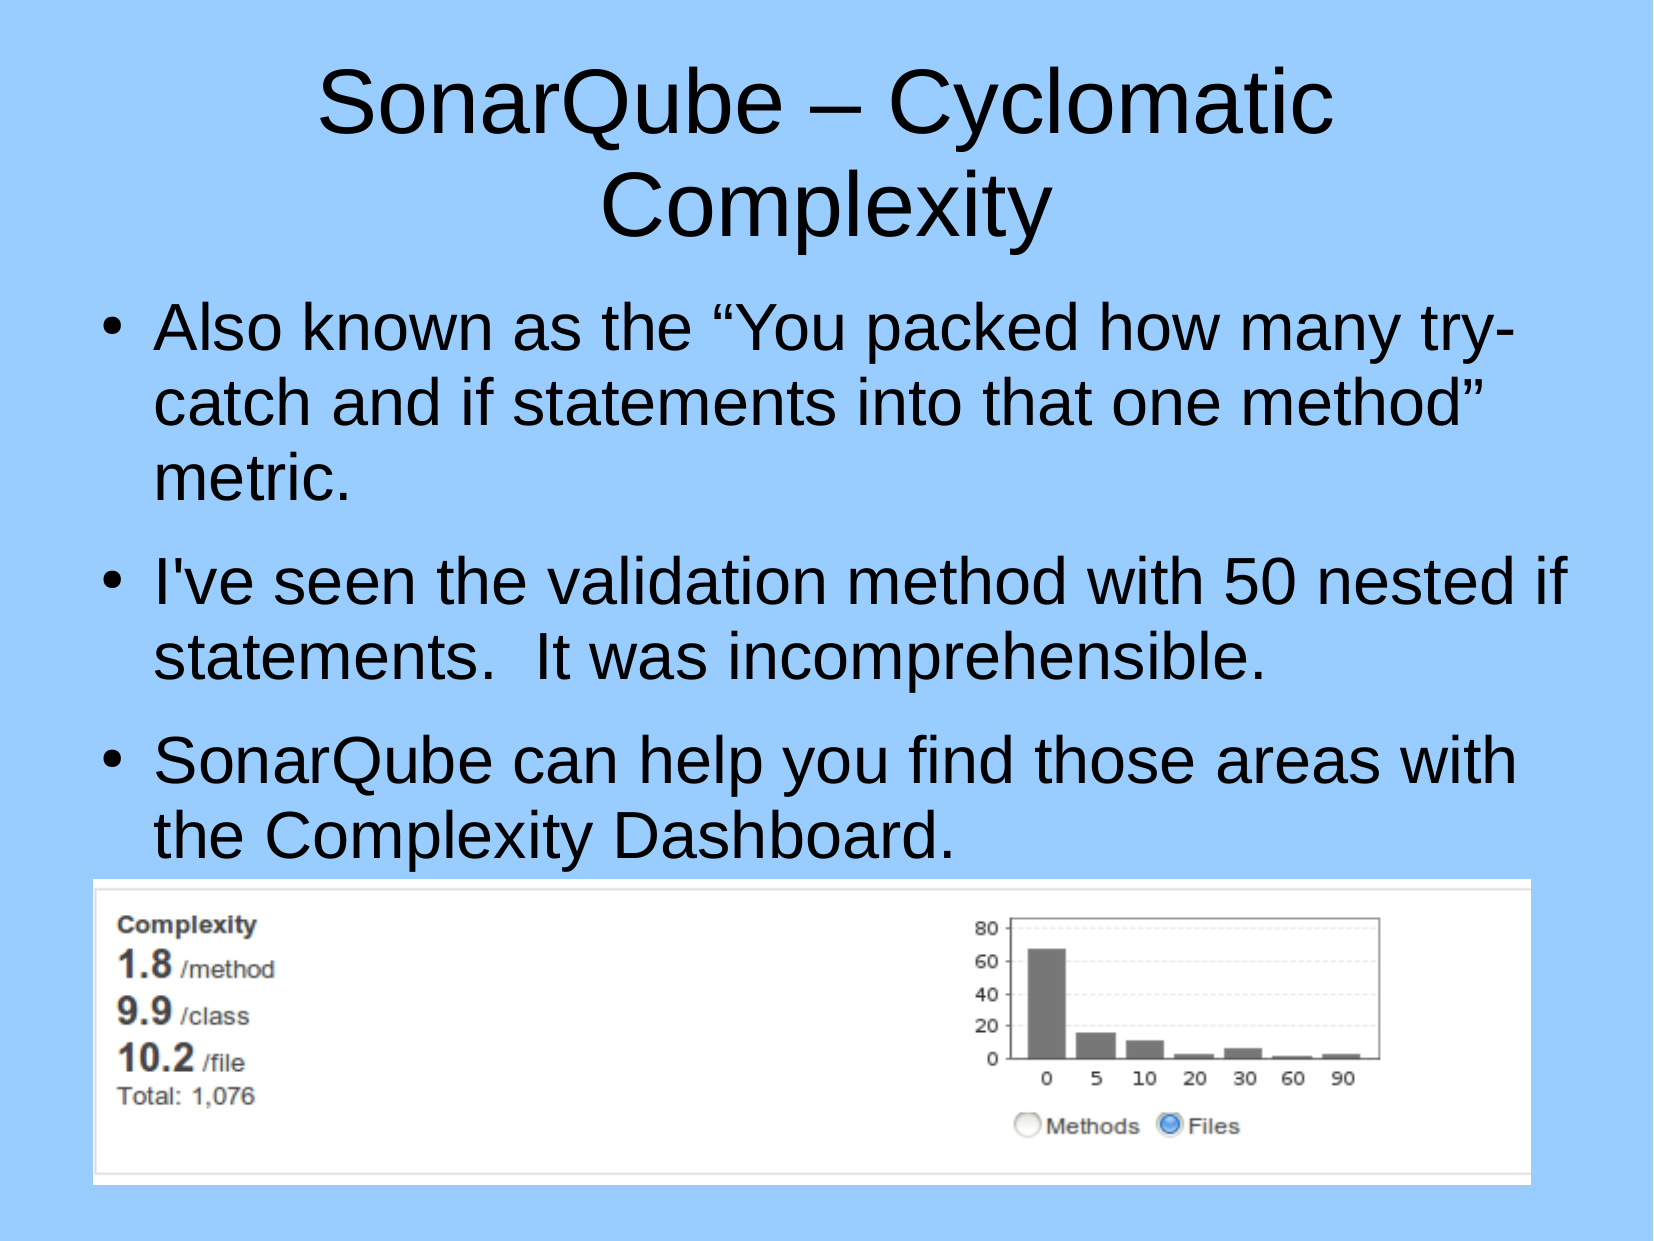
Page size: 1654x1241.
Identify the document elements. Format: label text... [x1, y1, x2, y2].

picture [93, 879, 1531, 1186]
list Also known as the “You packed how many try-catch and if statements into that one method” metric. I've seen the validation method with 50 nested if statements. It was incomprehensible. SonarQube can help you find those areas with the Complexity Dashboard. [82, 290, 1571, 1010]
title SonarQube – Cyclomatic Complexity [82, 49, 1571, 257]
